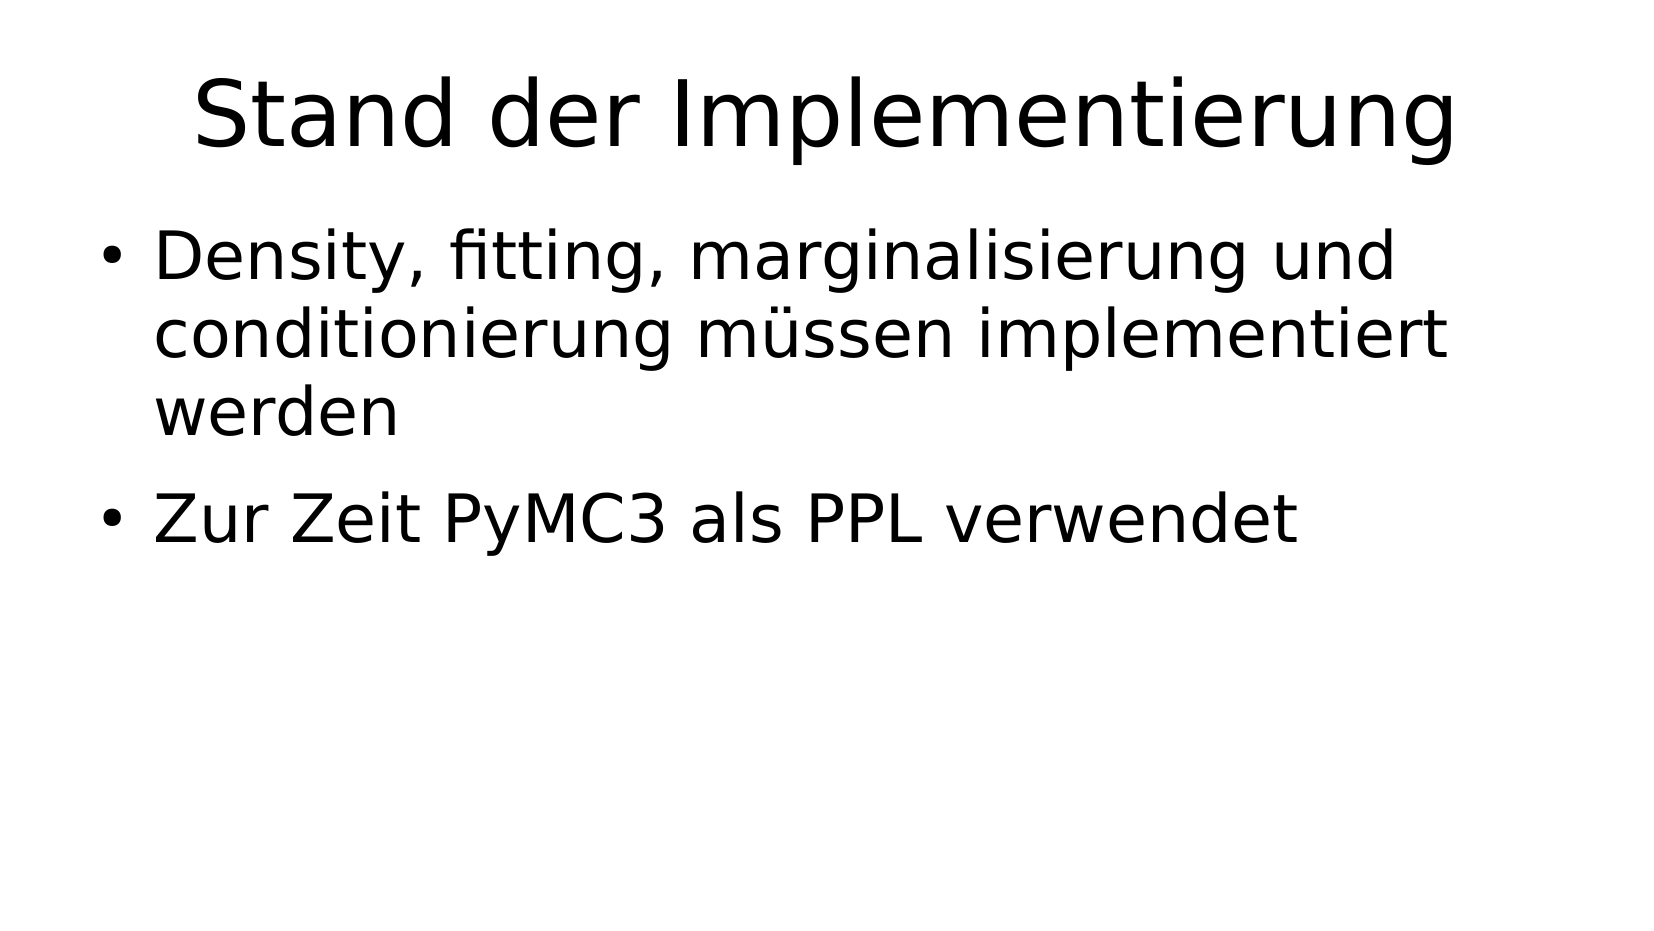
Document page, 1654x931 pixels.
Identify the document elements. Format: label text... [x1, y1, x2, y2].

title Stand der Implementierung [82, 37, 1571, 193]
list Density, fitting, marginalisierung und conditionierung müssen implementiert werden Zur Zeit PyMC3 als PPL verwendet [82, 217, 1571, 758]
